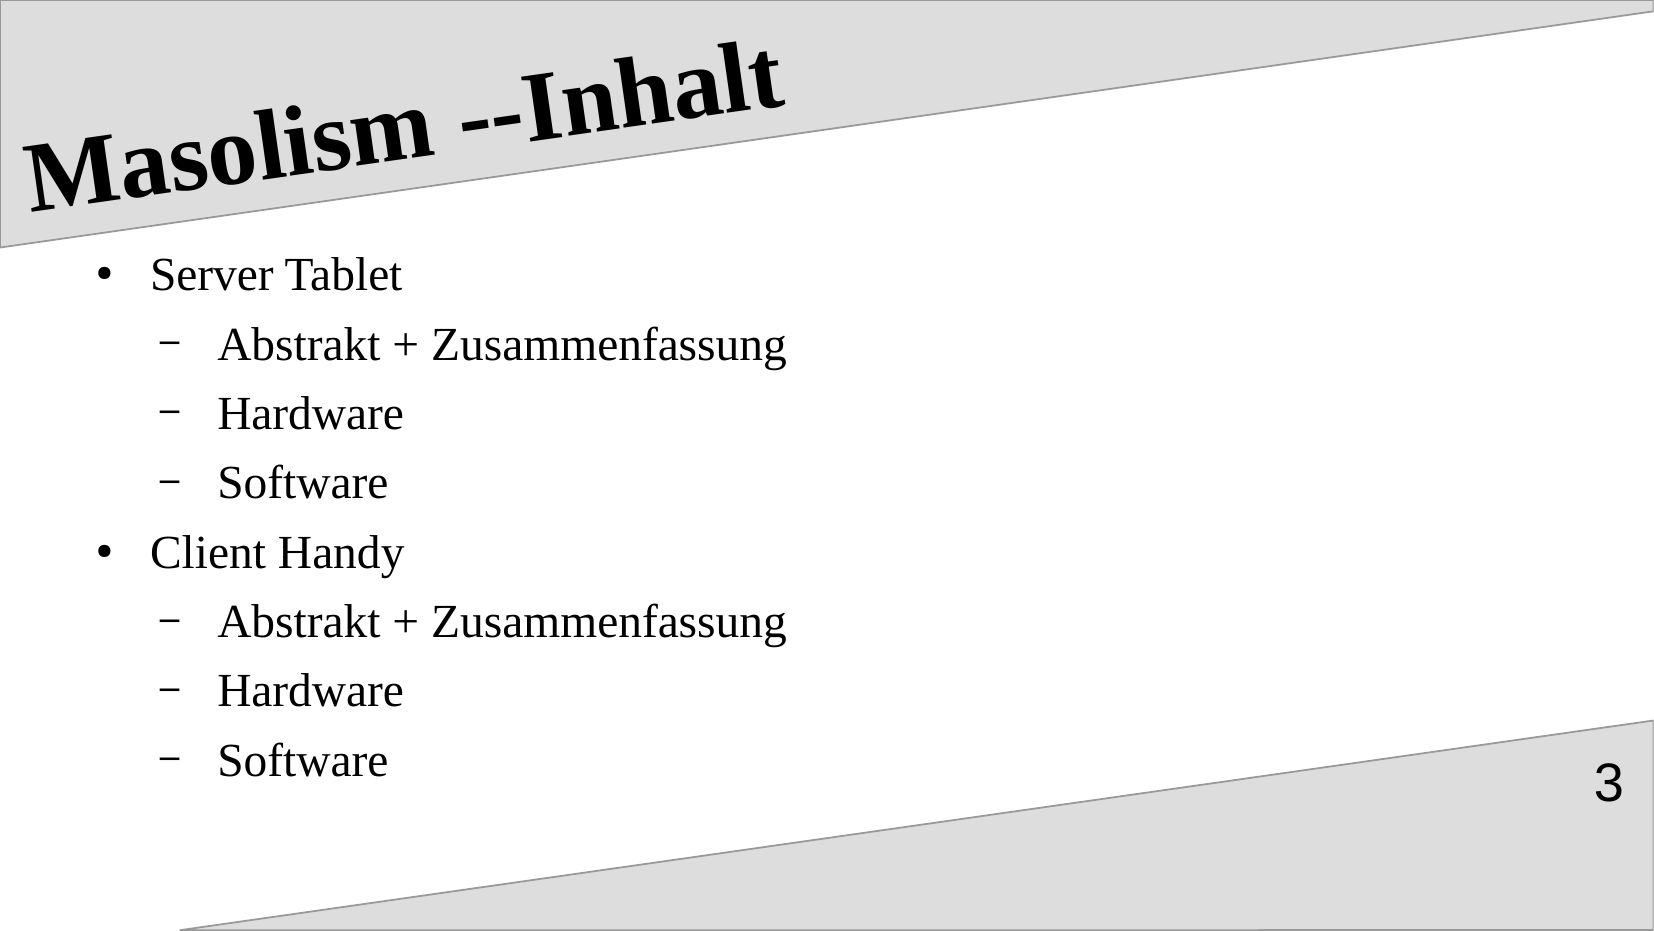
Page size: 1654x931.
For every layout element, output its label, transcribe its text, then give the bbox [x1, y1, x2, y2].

title Masolism --Inhalt [11, 0, 1495, 235]
list Server Tablet Abstrakt + Zusammenfassung Hardware Software Client Handy Abstrakt + Zusammenfassung Hardware Software [82, 248, 1571, 789]
